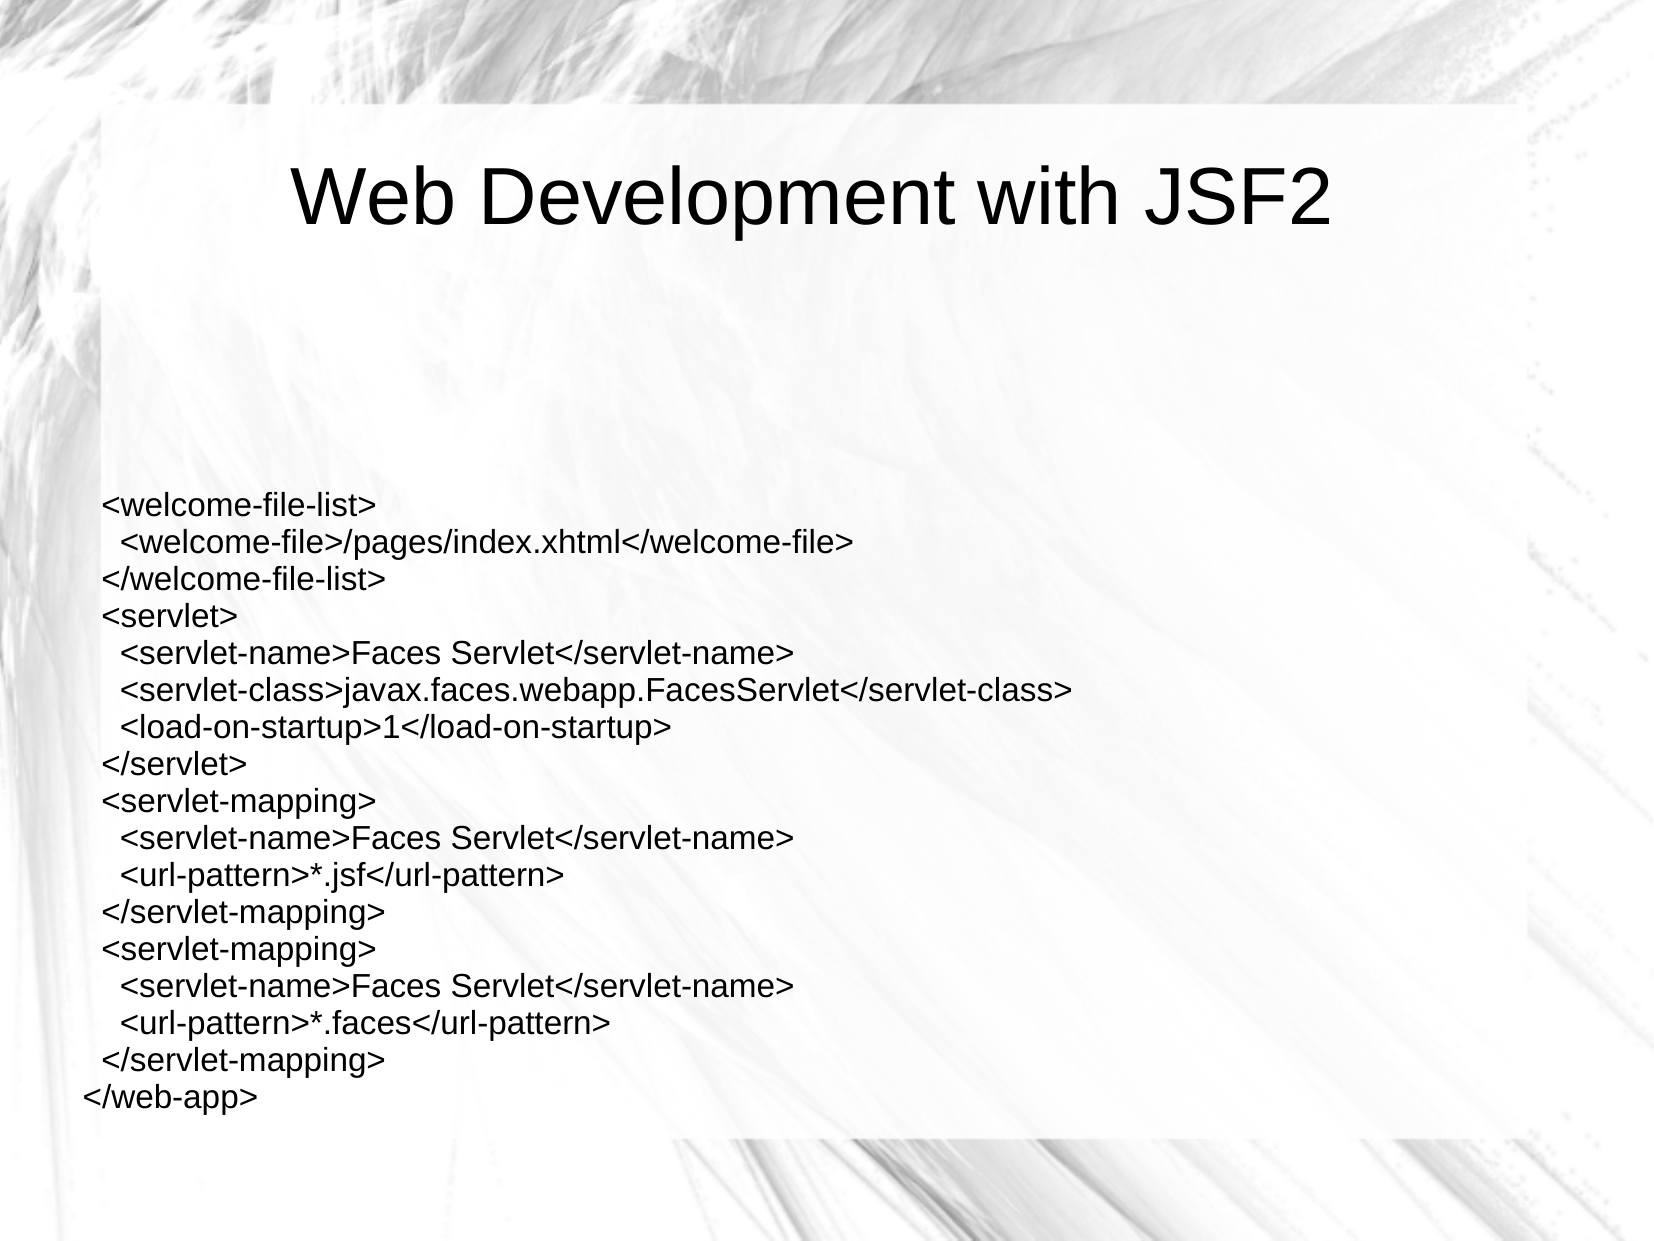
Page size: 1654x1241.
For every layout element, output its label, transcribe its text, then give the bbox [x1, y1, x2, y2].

subtitle <welcome-file-list> <welcome-file>/pages/index.xhtml</welcome-file> </welcome-file-list> <servlet> <servlet-name>Faces Servlet</servlet-name> <servlet-class>javax.faces.webapp.FacesServlet</servlet-class> <load-on-startup>1</load-on-startup> </servlet> <servlet-mapping> <servlet-name>Faces Servlet</servlet-name> <url-pattern>*.jsf</url-pattern> </servlet-mapping> <servlet-mapping> <servlet-name>Faces Servlet</servlet-name> <url-pattern>*.faces</url-pattern> </servlet-mapping> </web-app> [82, 345, 1538, 1220]
picture [0, 0, 1654, 1241]
title Web Development with JSF2 [118, 112, 1506, 281]
